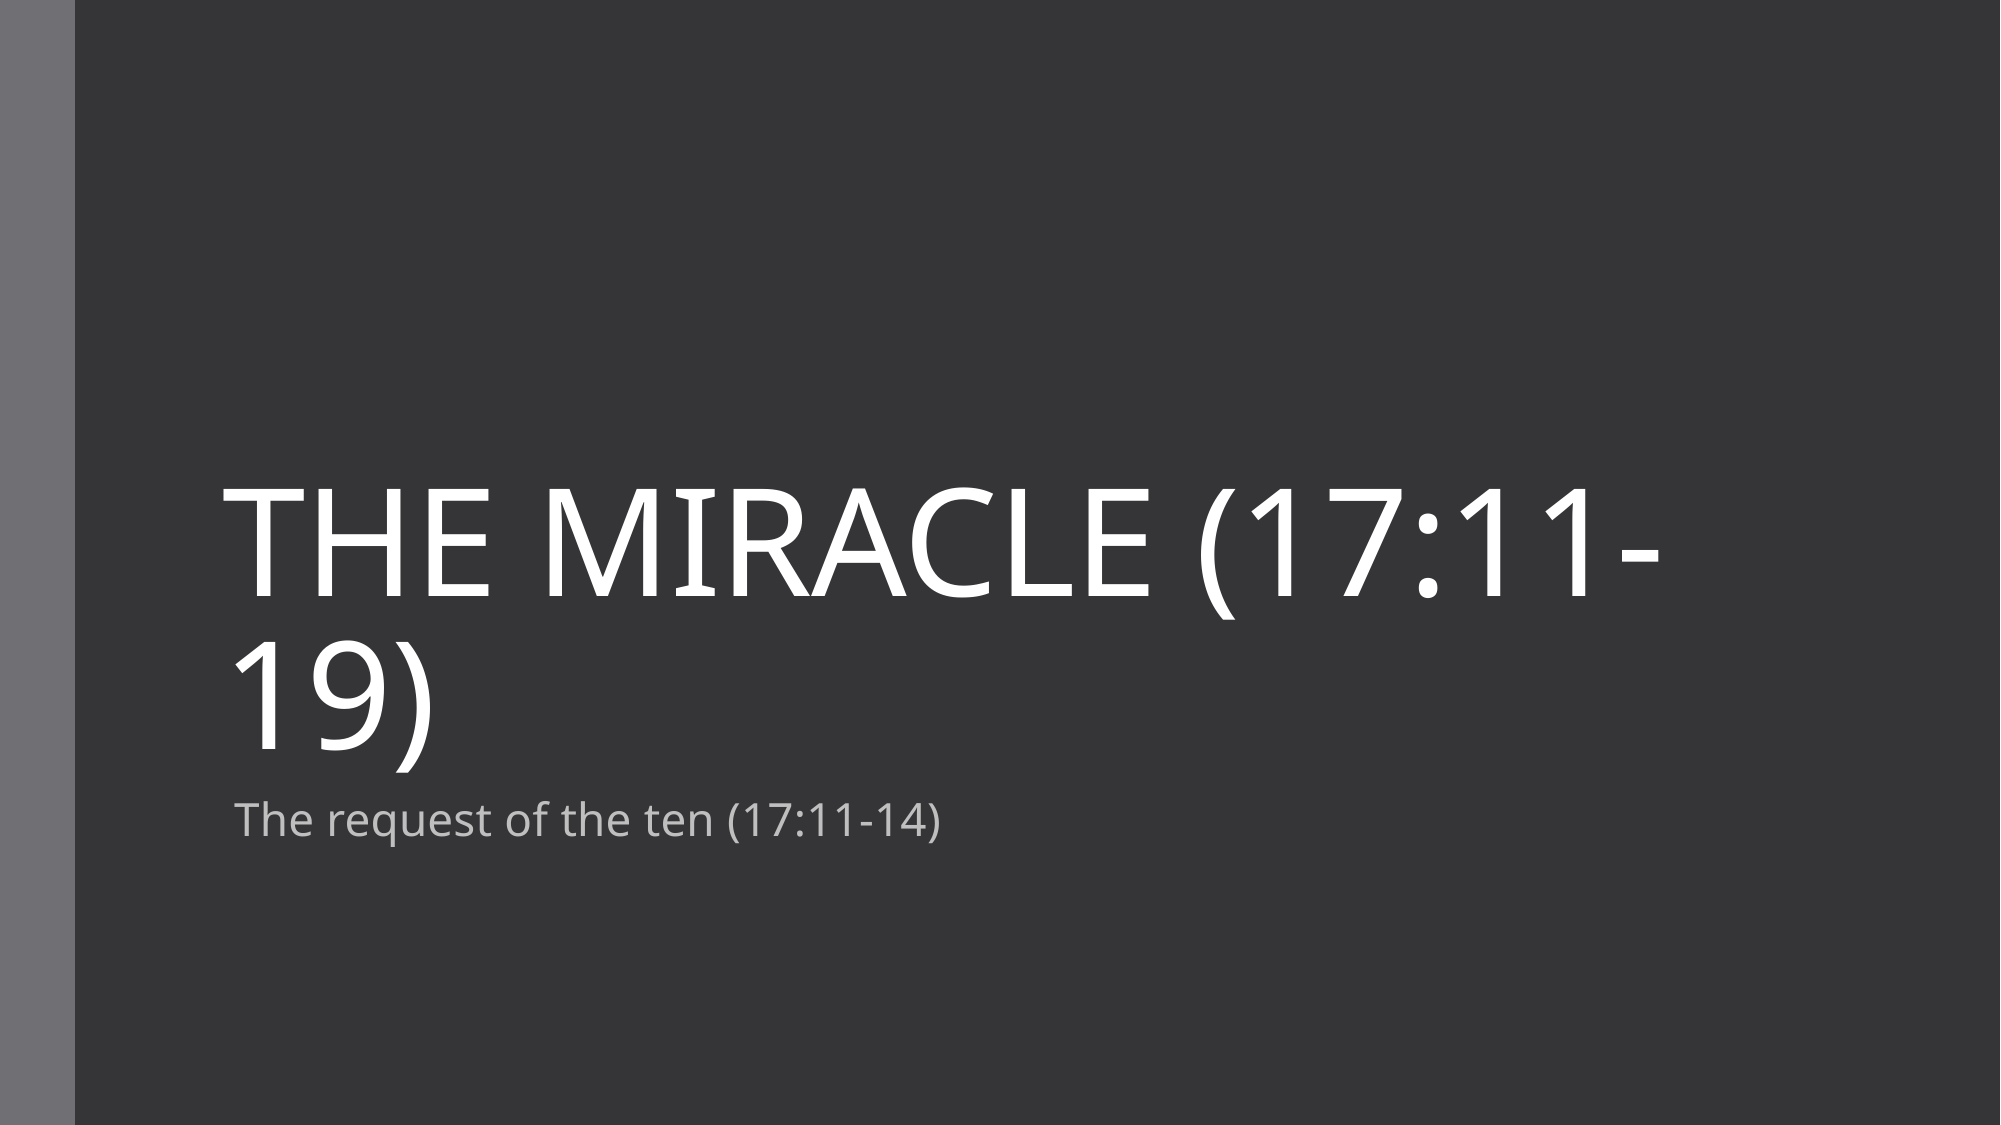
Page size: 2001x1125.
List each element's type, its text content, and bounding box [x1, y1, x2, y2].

subtitle The request of the ten (17:11-14) [206, 787, 1752, 1066]
title THE MIRACLE (17:11-19) [206, 124, 1752, 787]
